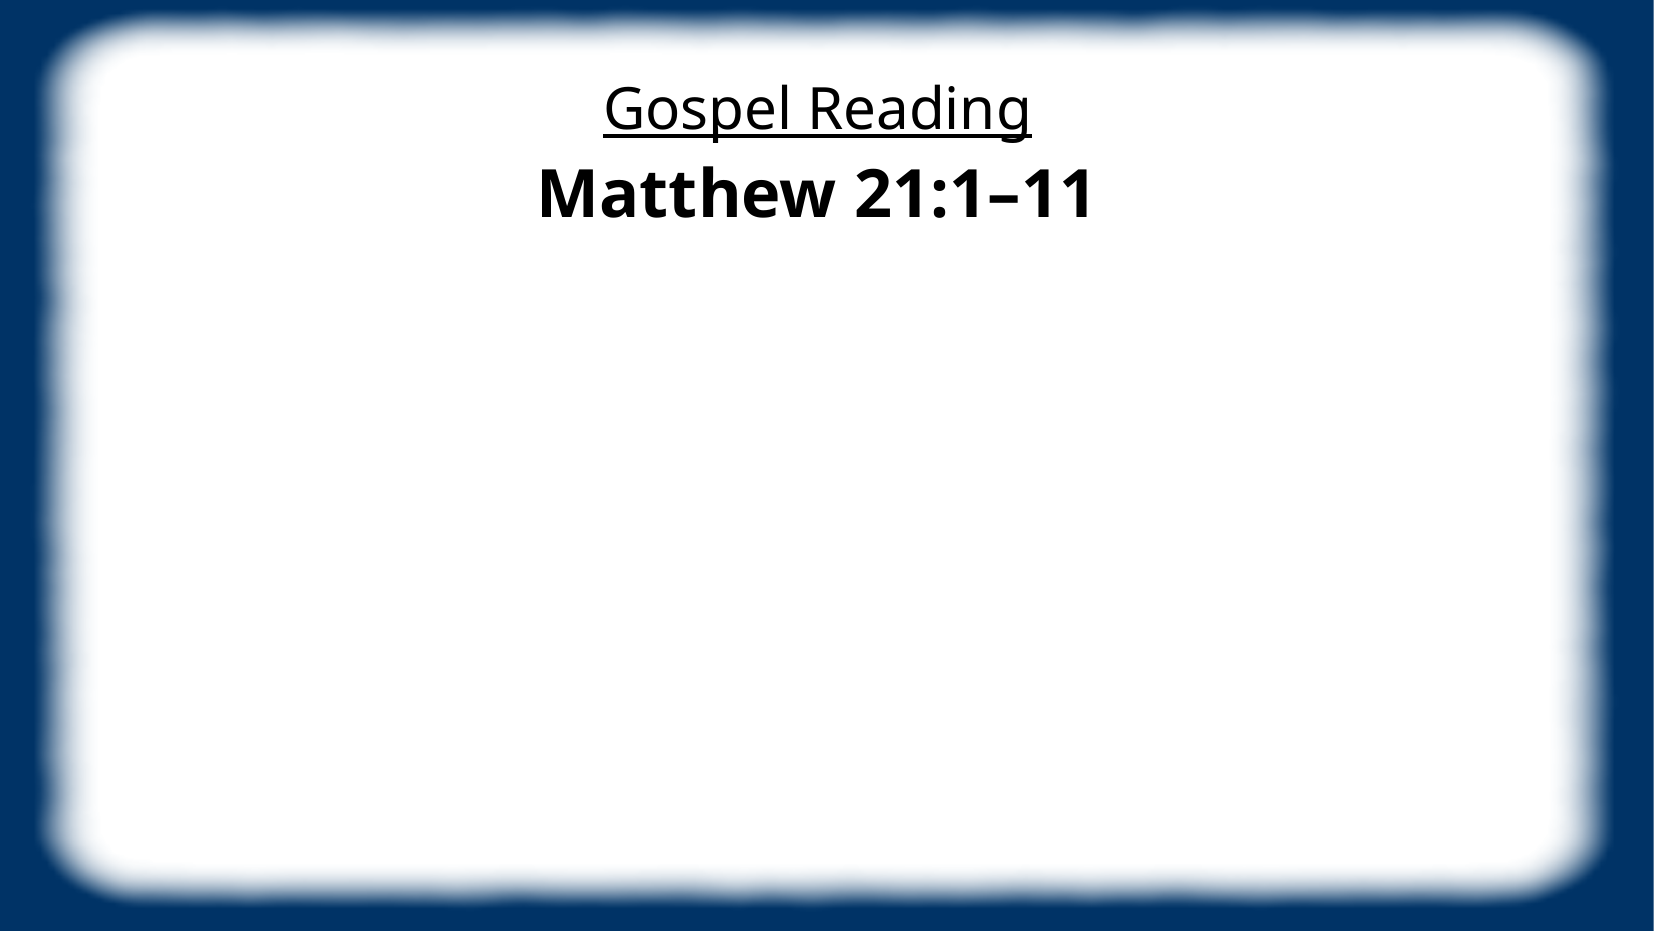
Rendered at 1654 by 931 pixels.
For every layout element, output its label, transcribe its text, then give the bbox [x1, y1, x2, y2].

picture [0, 0, 1654, 931]
text_box Gospel Reading Matthew 21:1–11 [90, 60, 1546, 241]
